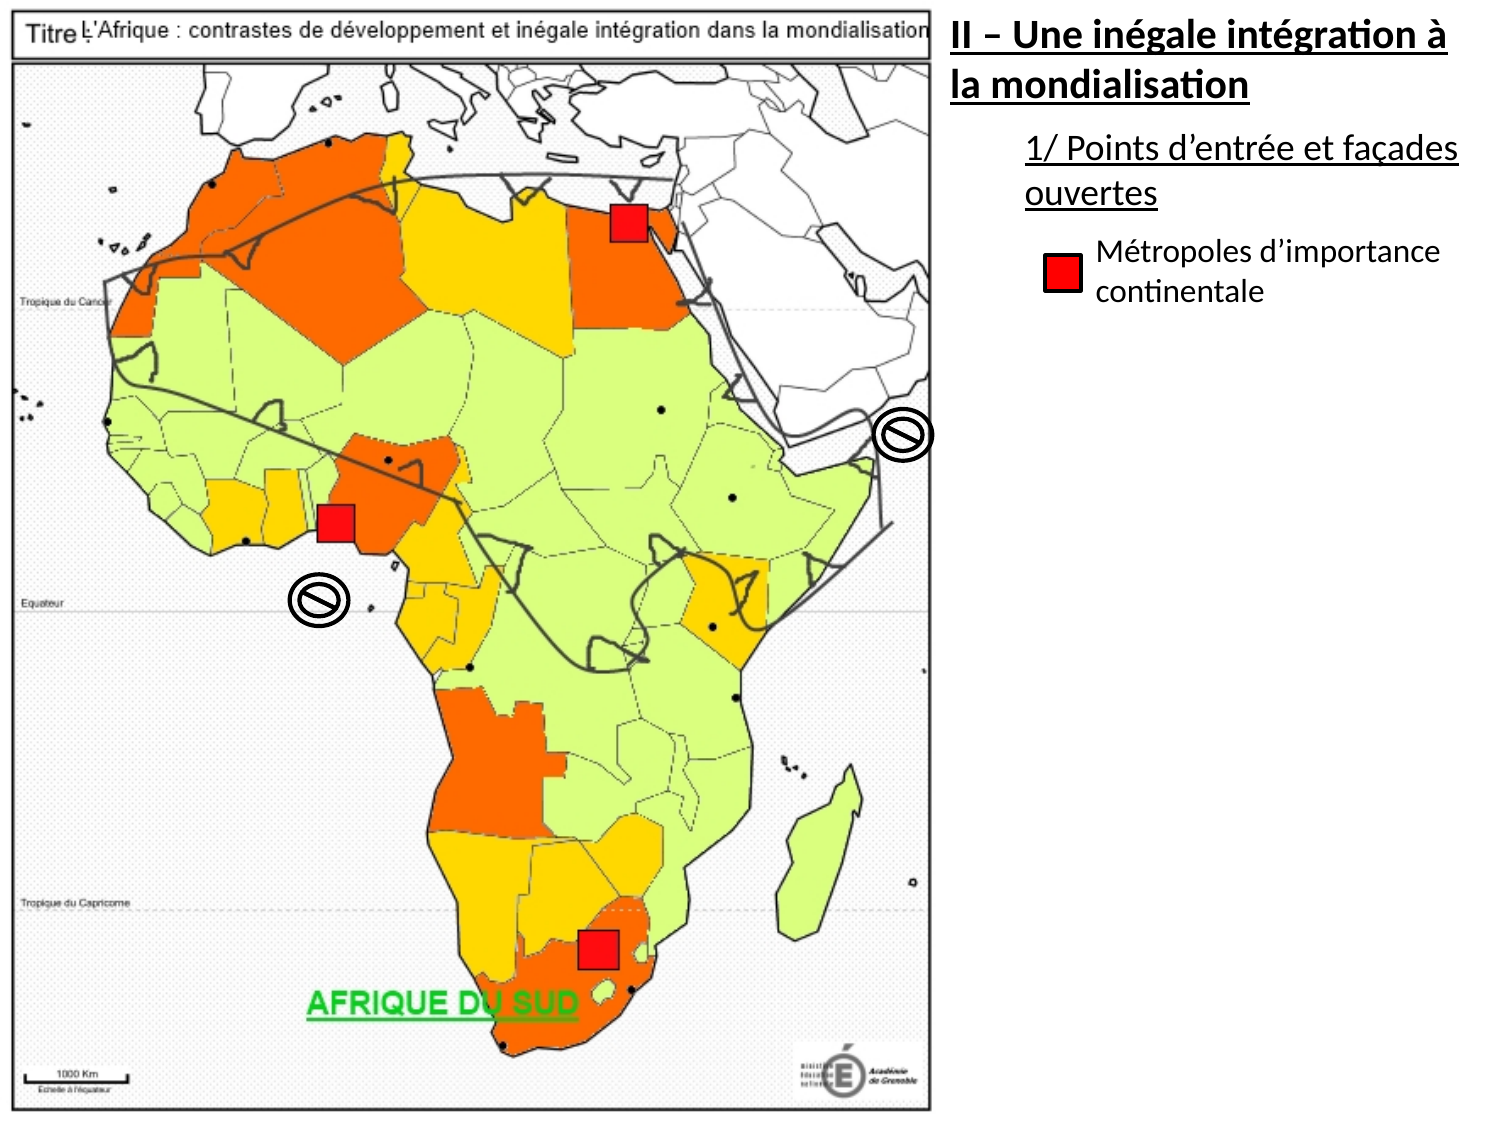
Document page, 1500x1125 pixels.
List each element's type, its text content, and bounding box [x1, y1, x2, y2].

text_box [1045, 255, 1080, 291]
text_box 1/ Points d’entrée et façades ouvertes [1009, 116, 1500, 221]
text_box II – Une inégale intégration à la mondialisation [937, 0, 1500, 115]
text_box Métropoles d’importance continentale [1080, 222, 1500, 317]
picture [0, 0, 937, 1125]
